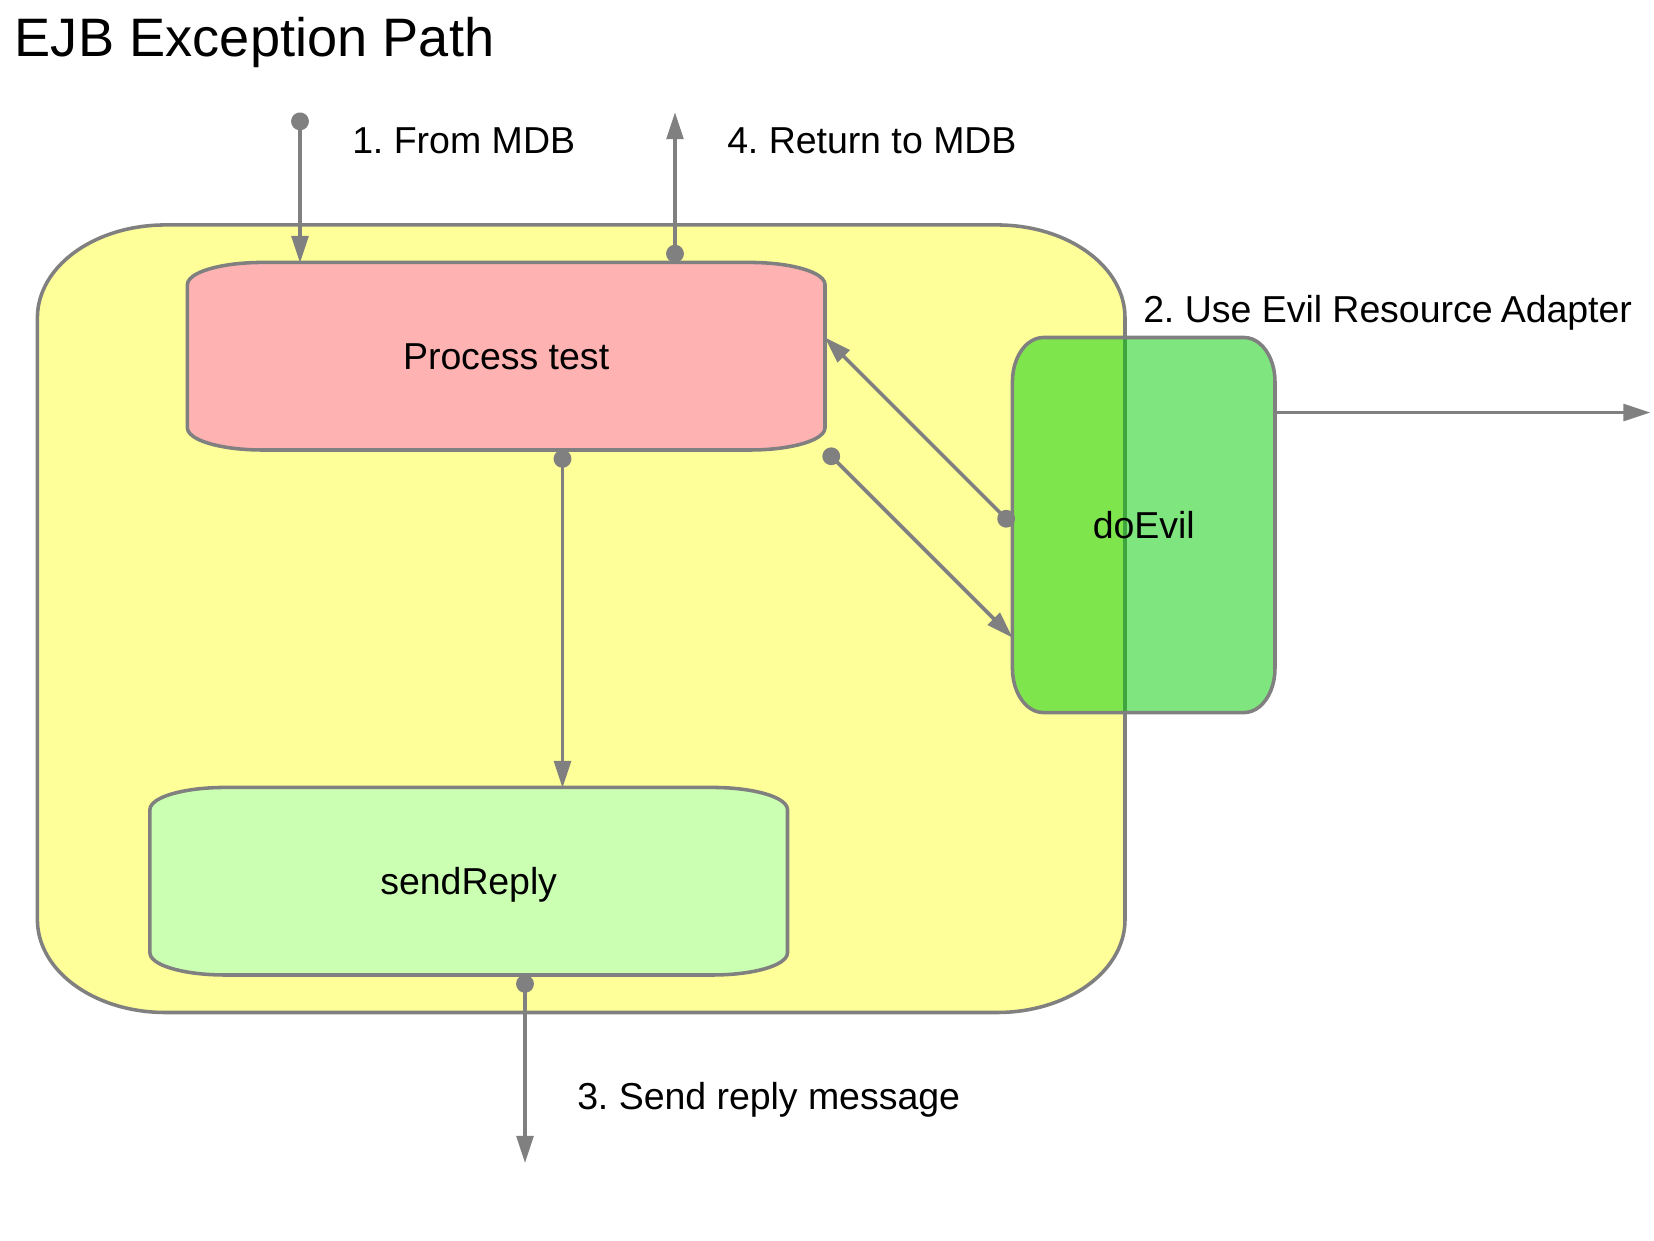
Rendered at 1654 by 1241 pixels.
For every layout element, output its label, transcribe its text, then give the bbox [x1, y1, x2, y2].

text_box [301, 224, 673, 262]
text_box 3. Send reply message [562, 1068, 1051, 1126]
text_box [37, 224, 561, 1013]
text_box 2. Use Evil Resource Adapter [1128, 280, 1654, 338]
text_box 4. Return to MDB [712, 112, 1088, 170]
text_box 1. From MDB [337, 112, 601, 170]
text_box EJB Exception Path [0, 0, 526, 76]
text_box doEvil [1012, 337, 1276, 713]
text_box sendReply [149, 787, 788, 976]
text_box [677, 224, 1126, 511]
text_box [527, 342, 1126, 1013]
text_box Process test [187, 262, 826, 451]
